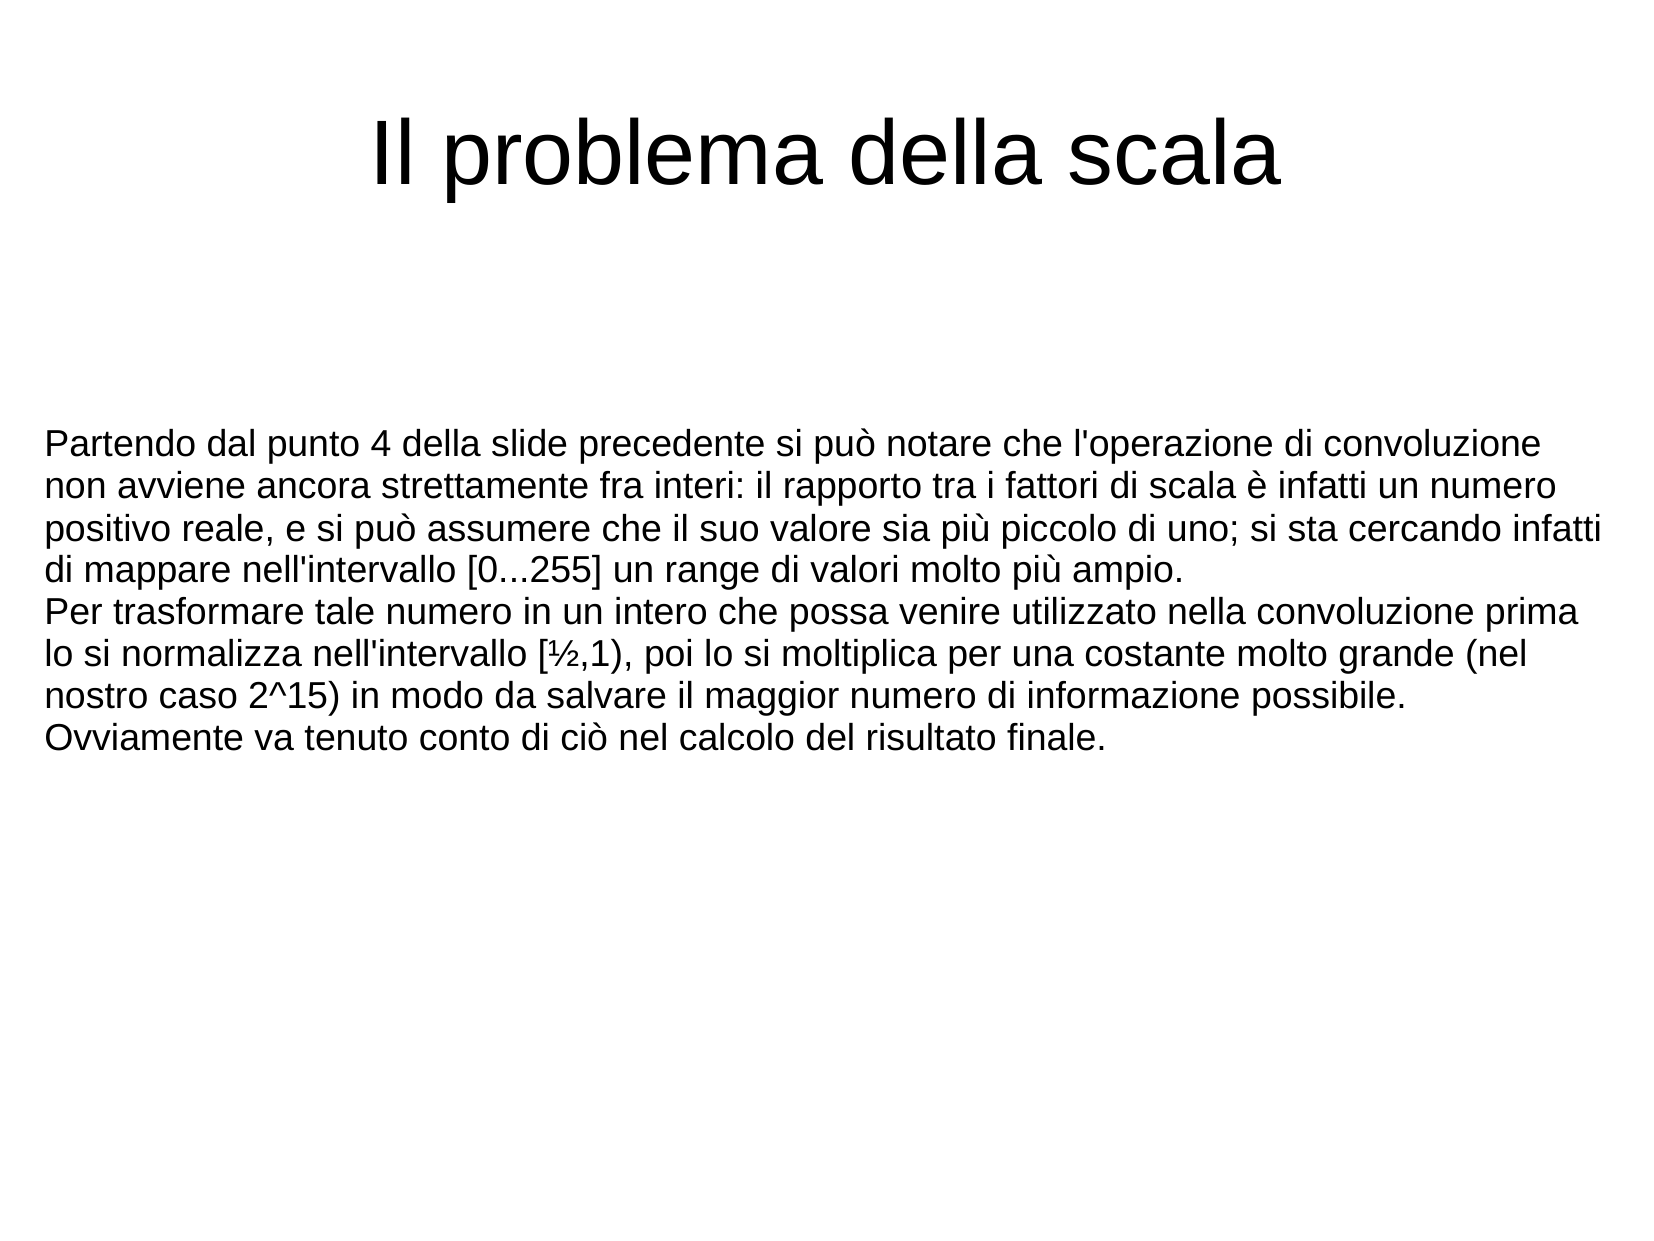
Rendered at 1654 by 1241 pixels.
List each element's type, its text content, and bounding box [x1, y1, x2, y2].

text_box Partendo dal punto 4 della slide precedente si può notare che l'operazione di convoluzione non avviene ancora strettamente fra interi: il rapporto tra i fattori di scala è infatti un numero positivo reale, e si può assumere che il suo valore sia più piccolo di uno; si sta cercando infatti di mappare nell'intervallo [0...255] un range di valori molto più ampio. Per trasformare tale numero in un intero che possa venire utilizzato nella convoluzione prima lo si normalizza nell'intervallo [½,1), poi lo si moltiplica per una costante molto grande (nel nostro caso 2^15) in modo da salvare il maggior numero di informazione possibile. Ovviamente va tenuto conto di ciò nel calcolo del risultato finale. [29, 415, 1622, 945]
title Il problema della scala [82, 49, 1571, 257]
